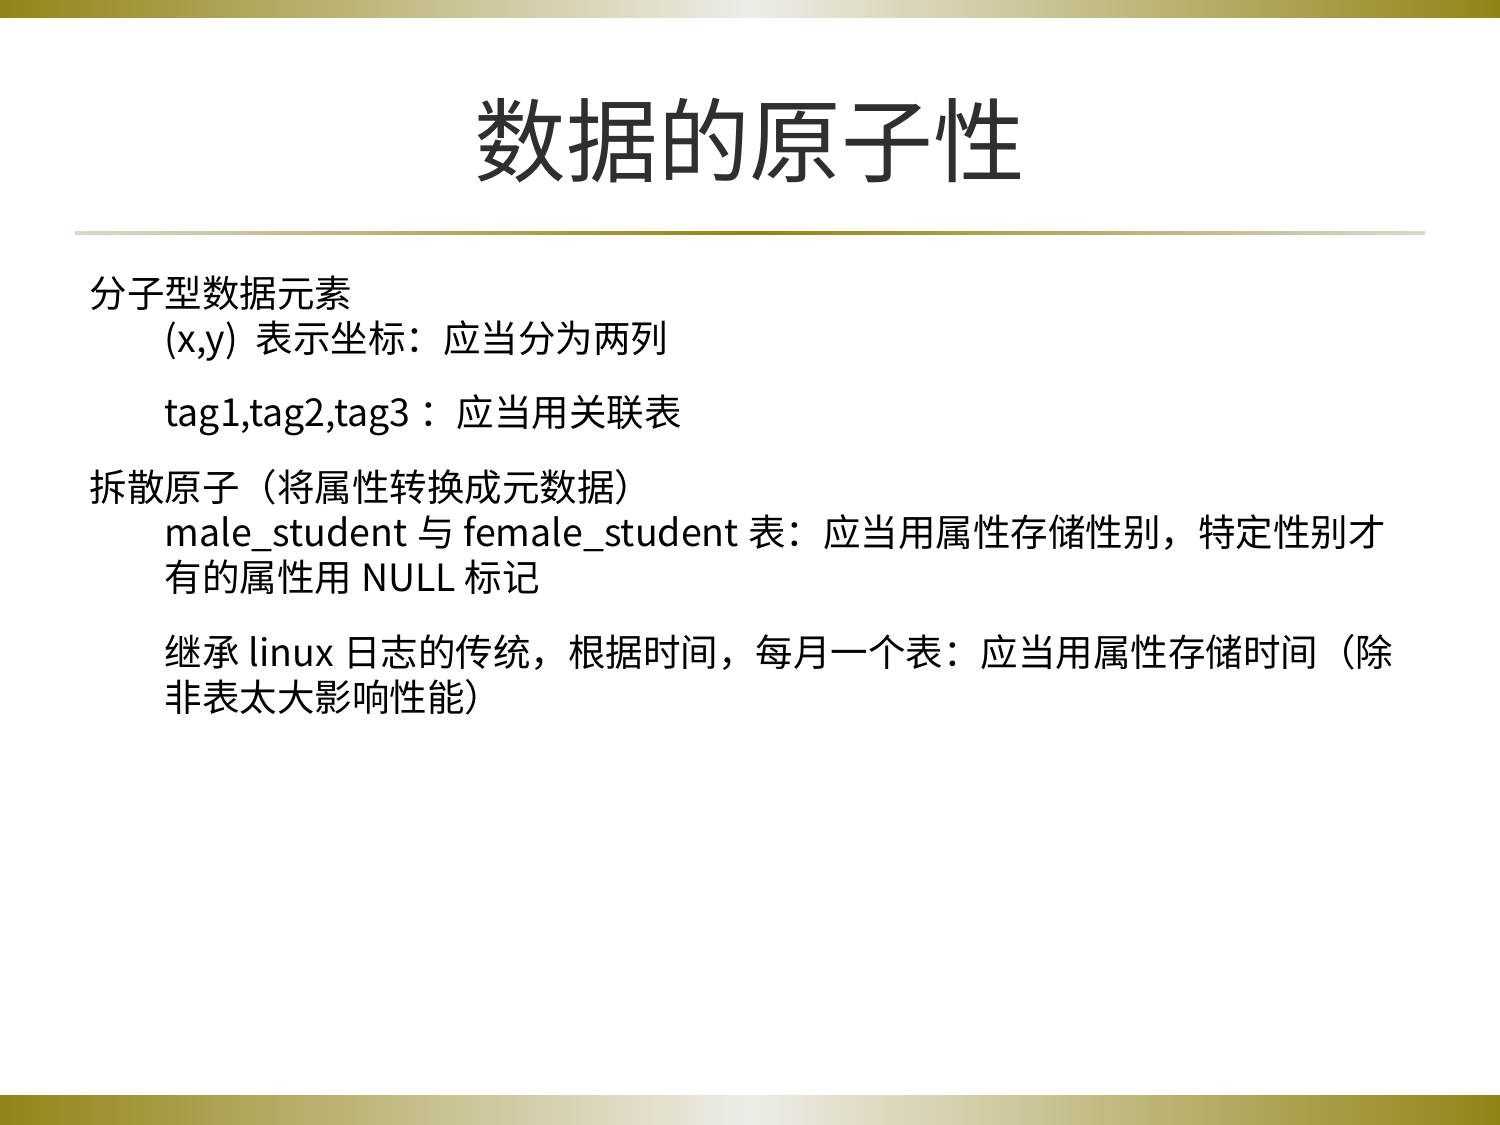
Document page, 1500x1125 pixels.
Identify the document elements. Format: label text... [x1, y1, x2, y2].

list 分子型数据元素 (x,y) 表示坐标：应当分为两列 tag1,tag2,tag3：应当用关联表 拆散原子（将属性转换成元数据） male_student与female_student表：应当用属性存储性别，特定性别才有的属性用NULL标记 继承linux日志的传统，根据时间，每月一个表：应当用属性存储时间（除非表太大影响性能） [75, 262, 1425, 1032]
title 数据的原子性 [75, 45, 1425, 233]
